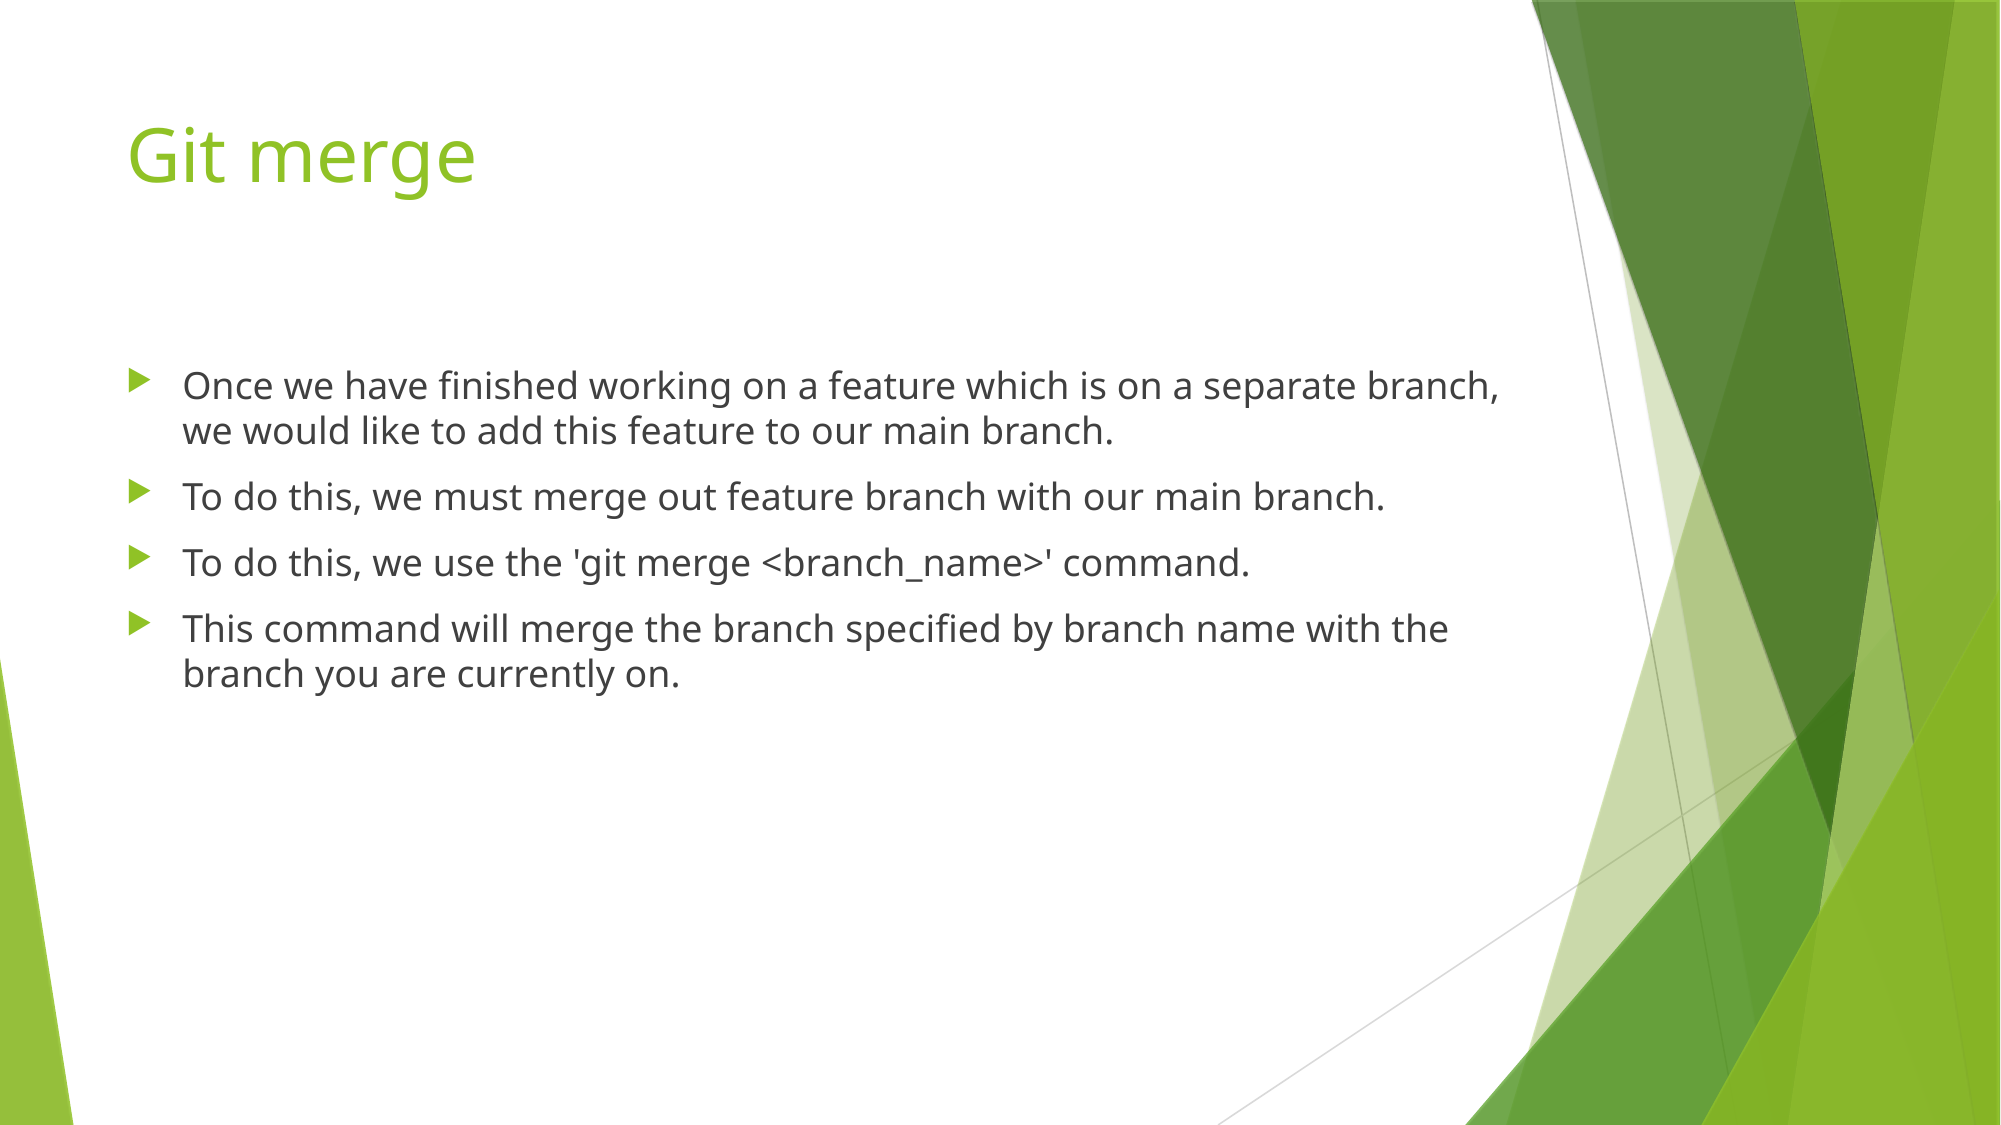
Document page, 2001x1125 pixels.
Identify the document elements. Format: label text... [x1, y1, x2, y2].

title Git merge [111, 99, 1522, 317]
list Once we have finished working on a feature which is on a separate branch, we would like to add this feature to our main branch. To do this, we must merge out feature branch with our main branch. To do this, we use the 'git merge <branch_name>' command. This command will merge the branch specified by branch name with the branch you are currently on. [111, 354, 1522, 992]
